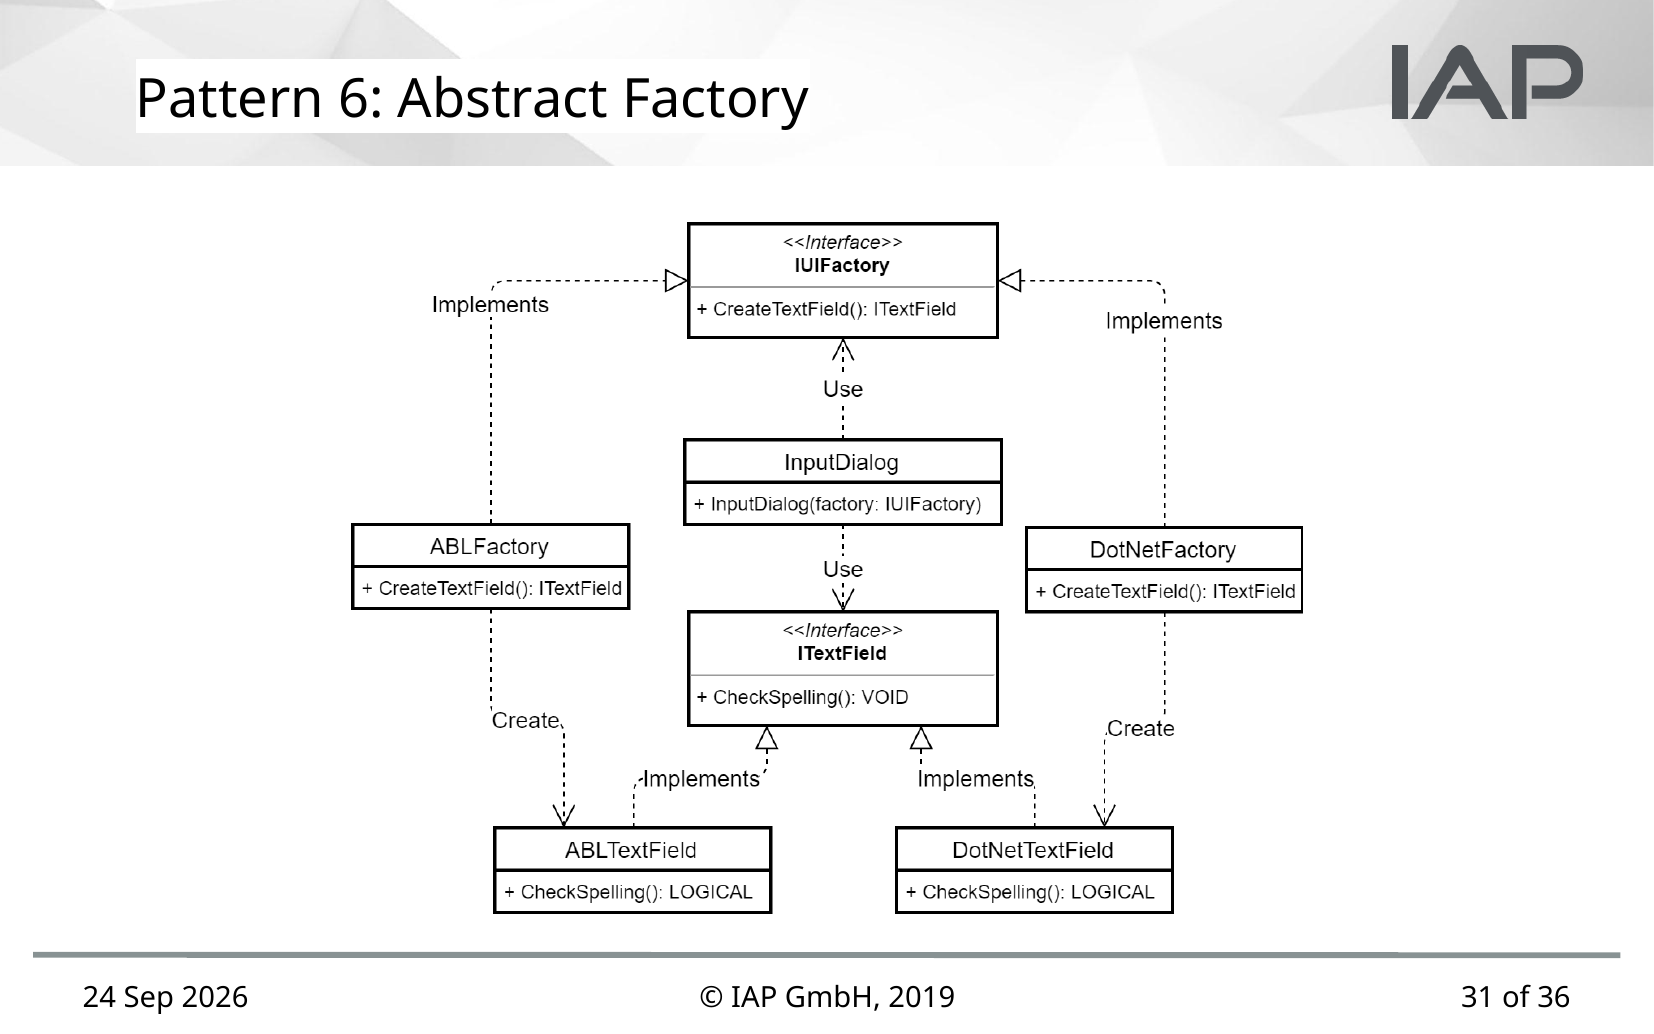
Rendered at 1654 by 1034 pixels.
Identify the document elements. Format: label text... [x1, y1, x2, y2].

picture [350, 221, 1303, 916]
title Pattern 6: Abstract Factory [135, 41, 1264, 152]
picture [0, 0, 1654, 166]
